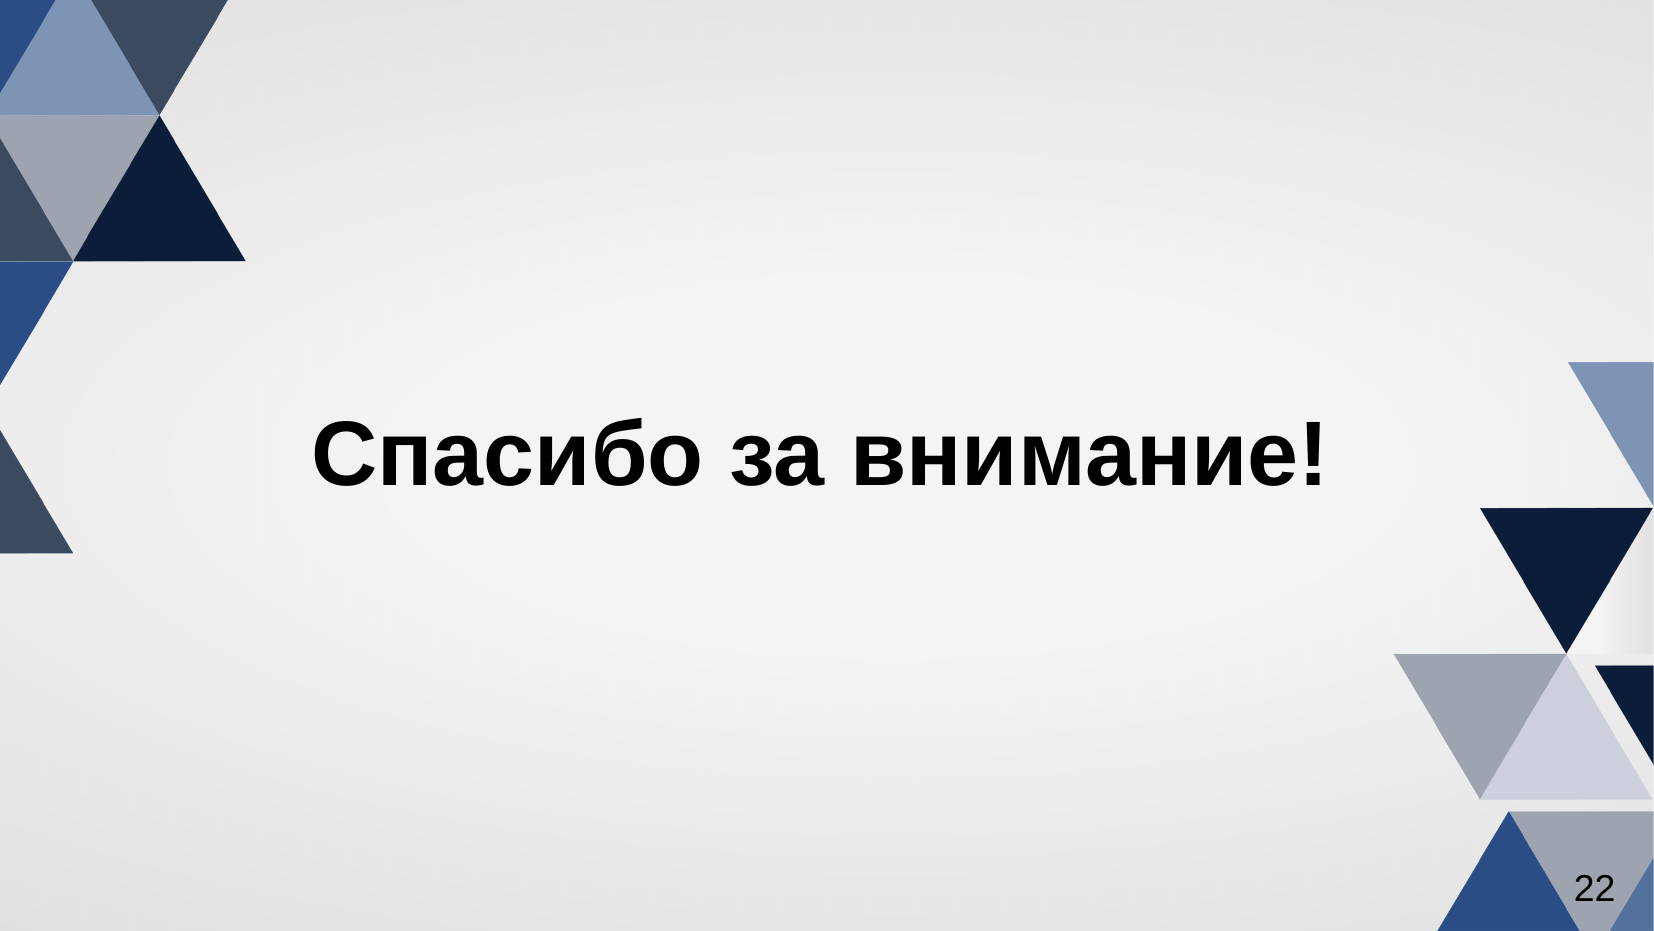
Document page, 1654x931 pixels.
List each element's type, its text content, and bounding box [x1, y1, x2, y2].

title Спасибо за внимание! [76, 376, 1565, 532]
picture [0, 0, 1654, 931]
text_box <number> [1559, 859, 1654, 917]
